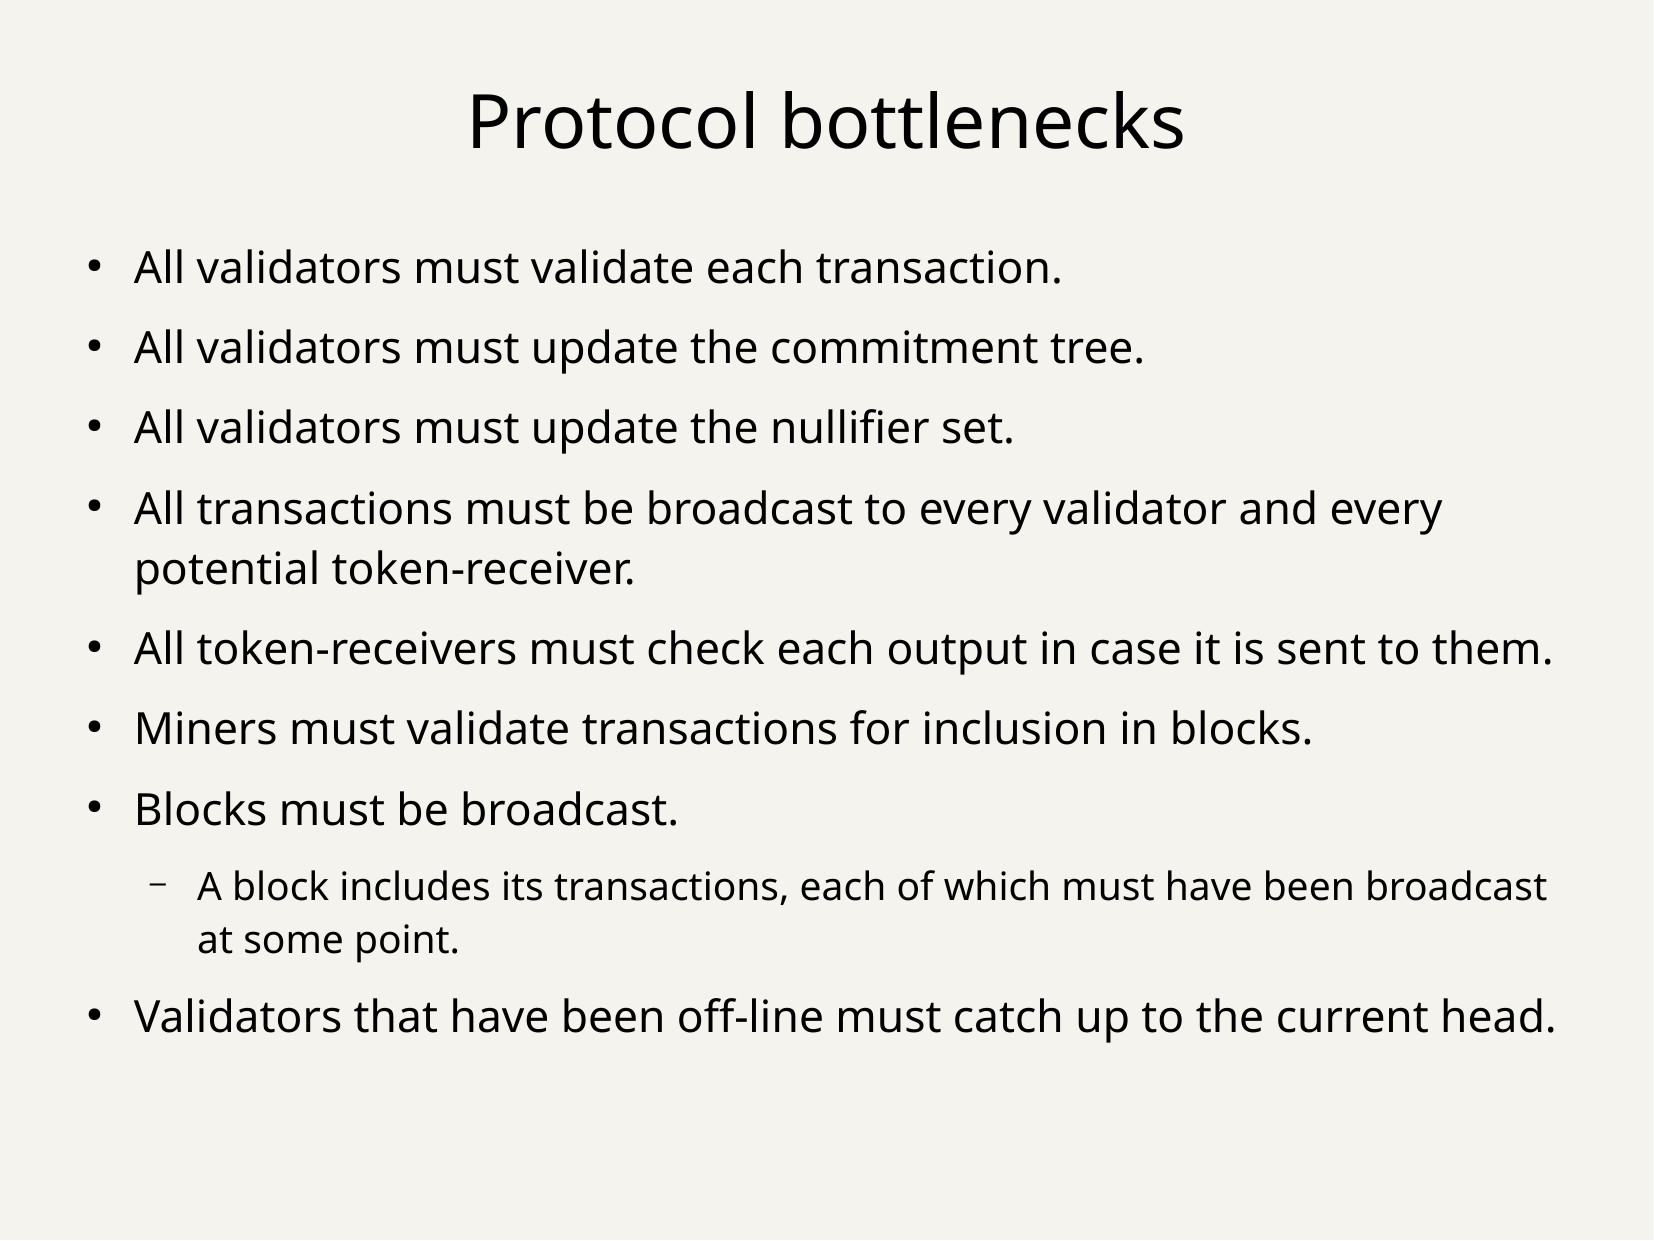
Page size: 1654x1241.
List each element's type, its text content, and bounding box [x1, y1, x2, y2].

title Protocol bottlenecks [82, 49, 1571, 189]
list All validators must validate each transaction. All validators must update the commitment tree. All validators must update the nullifier set. All transactions must be broadcast to every validator and every potential token-receiver. All token-receivers must check each output in case it is sent to them. Miners must validate transactions for inclusion in blocks. Blocks must be broadcast. A block includes its transactions, each of which must have been broadcast at some point. Validators that have been off-line must catch up to the current head. [70, 236, 1571, 1146]
